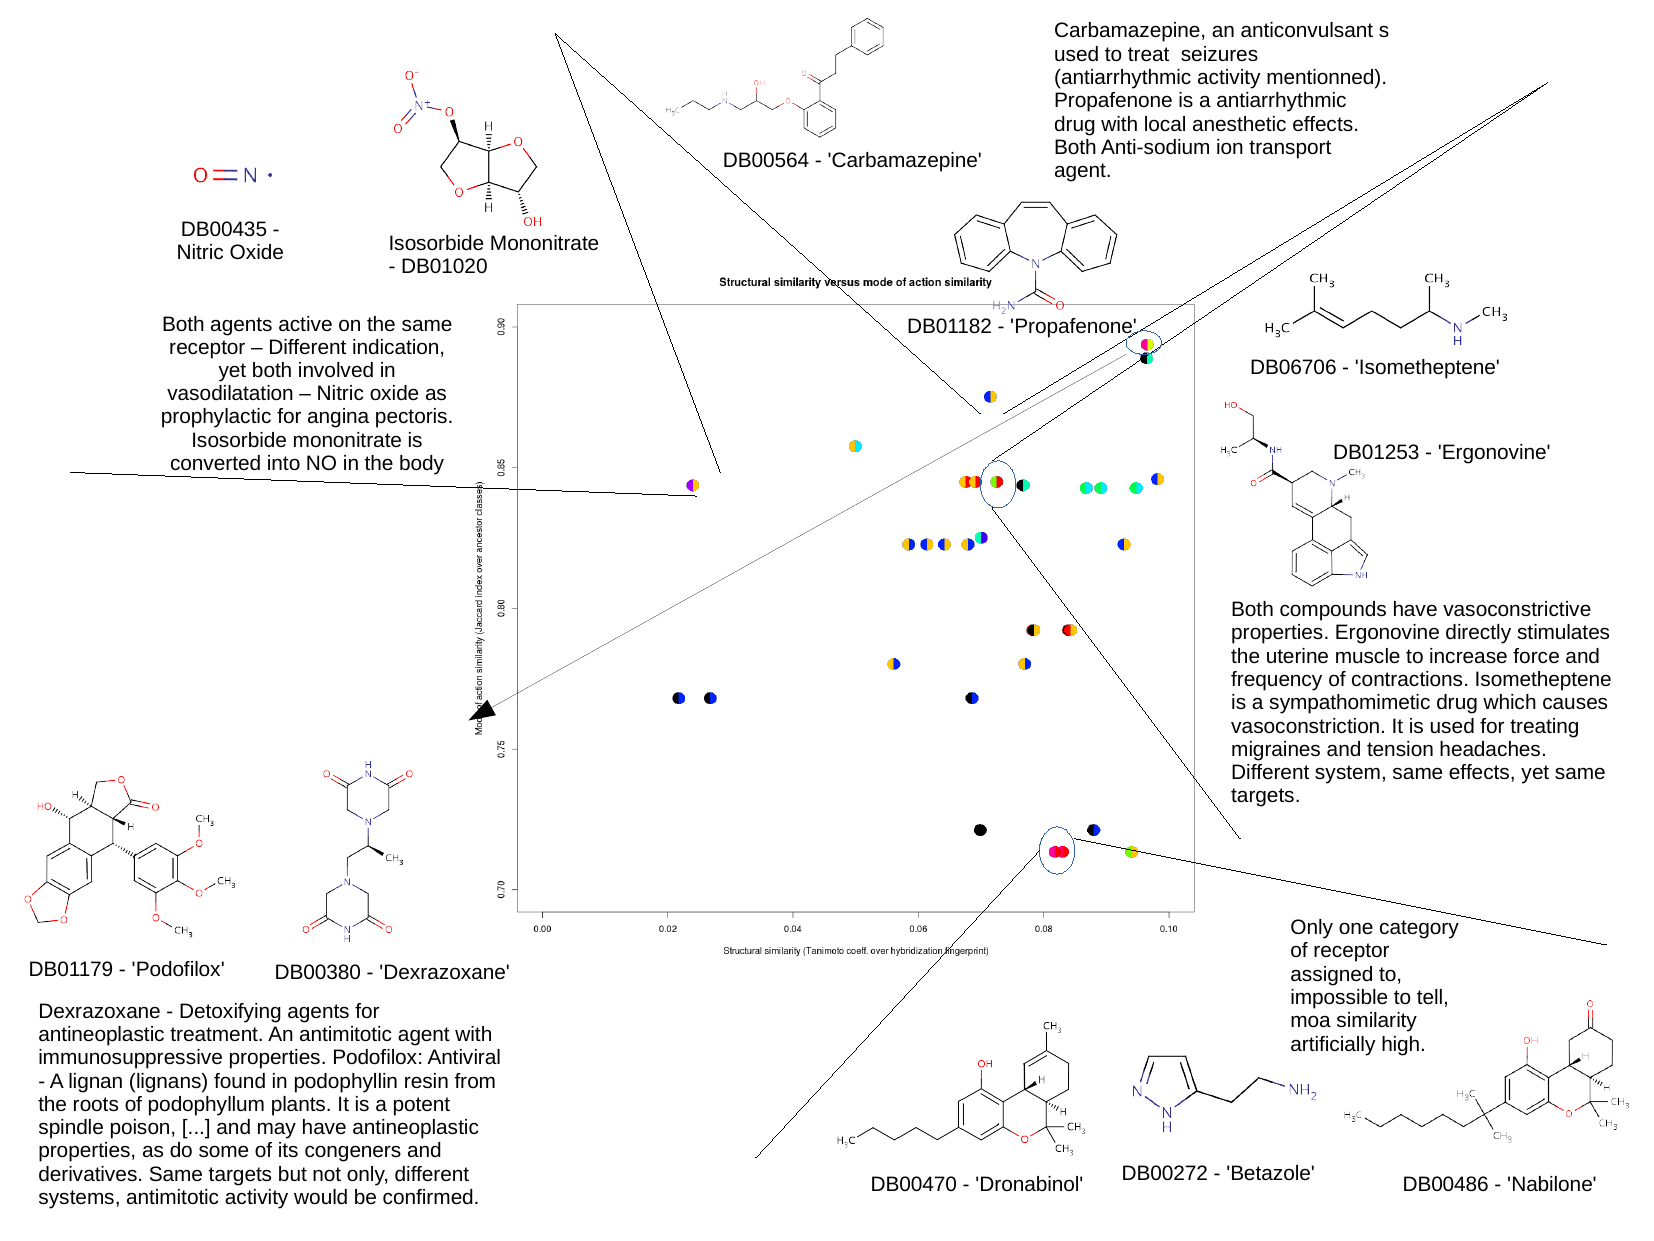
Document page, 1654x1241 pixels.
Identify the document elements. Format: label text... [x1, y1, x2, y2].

picture [82, 23, 567, 335]
text_box Isosorbide Mononitrate - DB01020 [373, 224, 615, 286]
text_box Both agents active on the same receptor – Different indication, yet both involved in vasodilatation – Nitric oxide as prophylactic for angina pectoris. Isosorbide mononitrate is converted into NO in the body [141, 304, 473, 556]
picture [472, 190, 1217, 715]
text_box DB01182 - 'Propafenone' [892, 307, 1229, 394]
picture [1343, 921, 1630, 1209]
text_box DB00272 - 'Betazole' [1106, 1153, 1359, 1241]
text_box DB00380 - 'Dexrazoxane' [259, 953, 545, 1040]
picture [1263, 189, 1509, 347]
picture [23, 744, 237, 950]
text_box DB00435 - Nitric Oxide [153, 210, 308, 272]
text_box DB06706 - 'Isometheptene' [1235, 347, 1571, 435]
picture [1110, 980, 1339, 1153]
picture [665, 0, 886, 185]
text_box Dexrazoxane - Detoxifying agents for antineoplastic treatment. An antimitotic agent with immunosuppressive properties. Podofilox: Antiviral - A lignan (lignans) found in podophyllin resin from the roots of podophyllum plants. It is a potent spindle poison, [...] and may have antineoplastic properties, as do some of its congeners and derivatives. Same targets but not only, different systems, antimitotic activity would be confirmed. [23, 992, 520, 1217]
picture [254, 744, 461, 951]
text_box Both compounds have vasoconstrictive properties. Ergonovine directly stimulates the uterine muscle to increase force and frequency of contractions. Isometheptene is a sympathomimetic drug which causes vasoconstriction. It is used for treating migraines and tension headaches. Different system, same effects, yet same targets. [1216, 590, 1630, 839]
text_box Only one category of receptor assigned to, impossible to tell, moa similarity artificially high. [1275, 908, 1489, 1063]
text_box DB01179 - 'Podofilox' [13, 950, 284, 1037]
text_box DB01253 - 'Ergonovine' [1318, 433, 1583, 520]
text_box DB00564 - 'Carbamazepine' [708, 141, 1087, 233]
text_box DB00486 - 'Nabilone' [1387, 1165, 1630, 1241]
text_box Carbamazepine, an anticonvulsant s used to treat seizures (antiarrhythmic activity mentionned). Propafenone is a antiarrhythmic drug with local anesthetic effects. Both Anti-sodium ion transport agent. [1039, 11, 1406, 190]
text_box DB00470 - 'Dronabinol' [855, 1165, 1099, 1241]
picture [472, 386, 1400, 1209]
